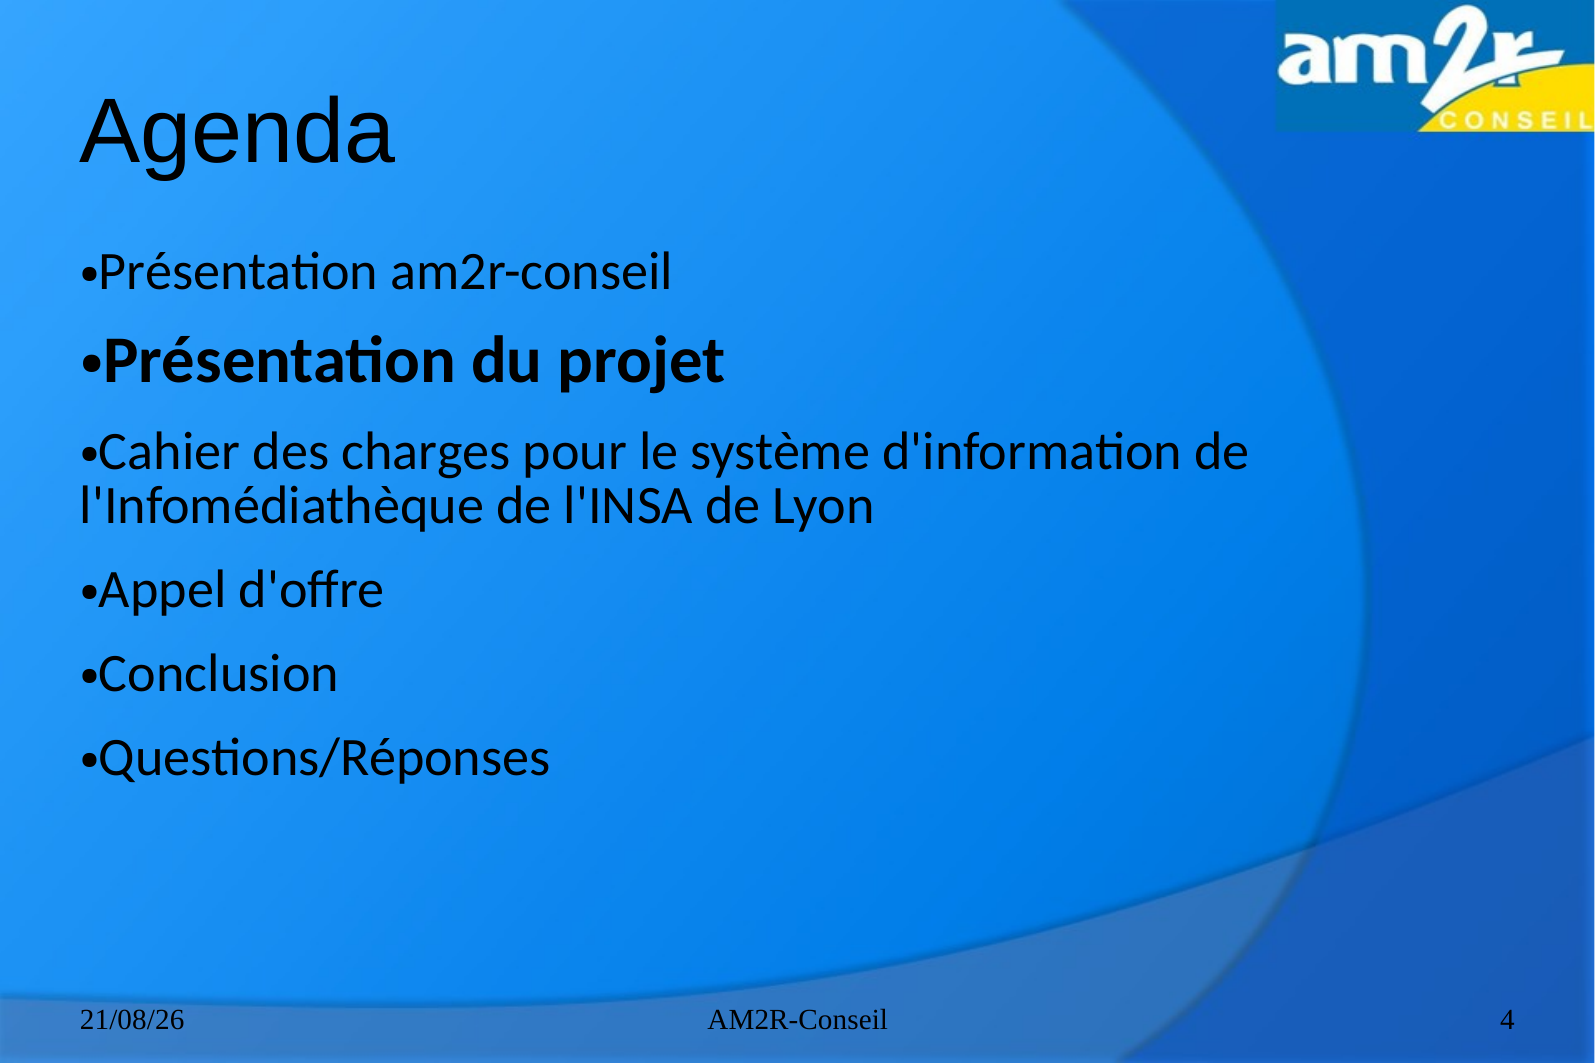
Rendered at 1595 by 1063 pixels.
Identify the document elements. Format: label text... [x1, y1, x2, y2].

picture [0, 0, 1595, 1063]
title Agenda [79, 49, 1241, 213]
list Présentation am2r-conseil Présentation du projet Cahier des charges pour le système d'information de l'Infomédiathèque de l'INSA de Lyon Appel d'offre Conclusion Questions/Réponses [79, 248, 1515, 960]
